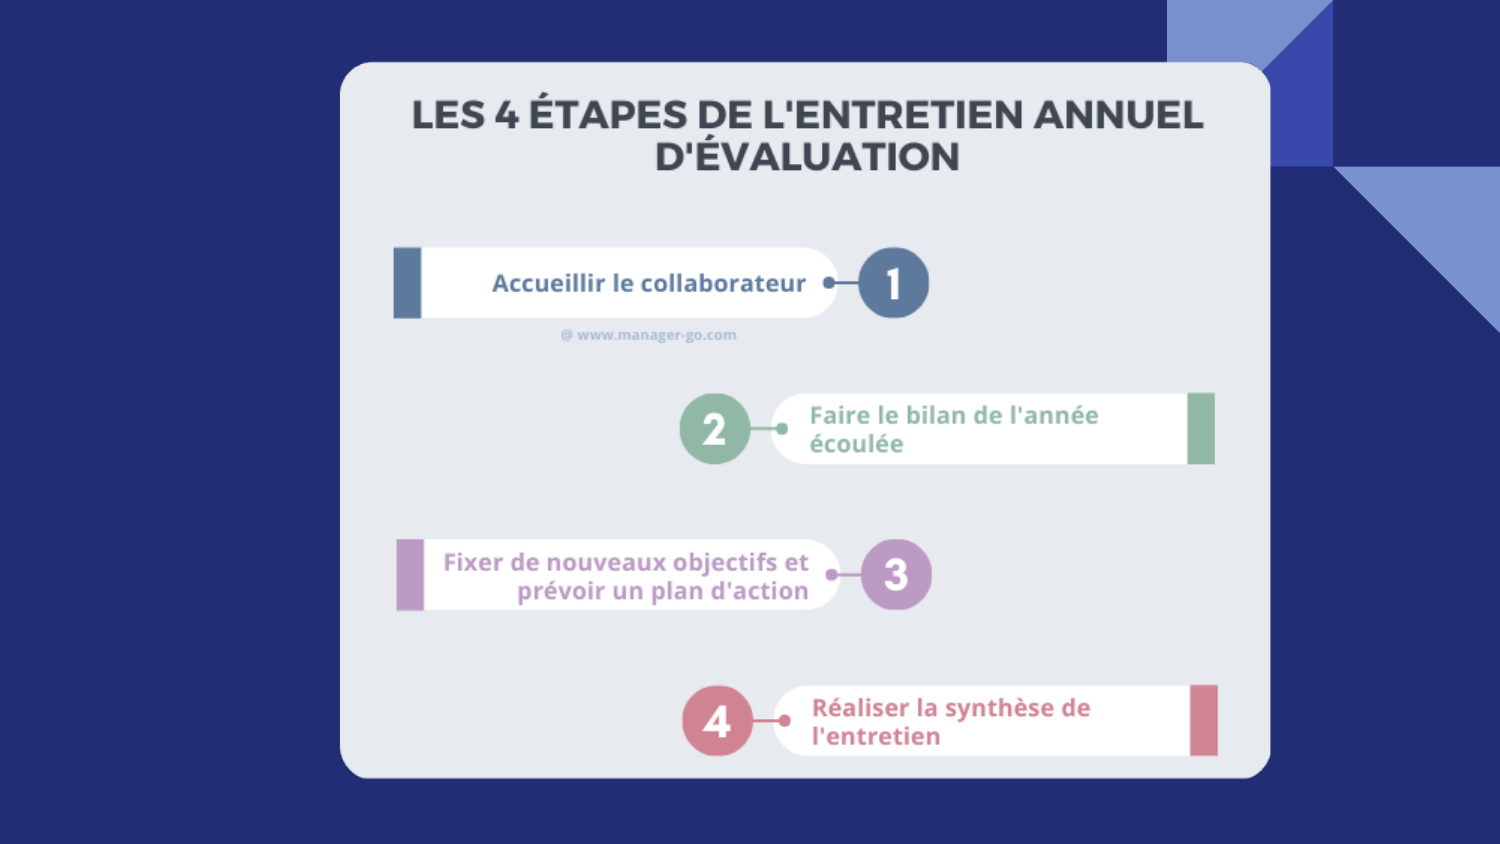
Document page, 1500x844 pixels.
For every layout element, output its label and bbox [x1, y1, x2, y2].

picture [319, 46, 1293, 796]
